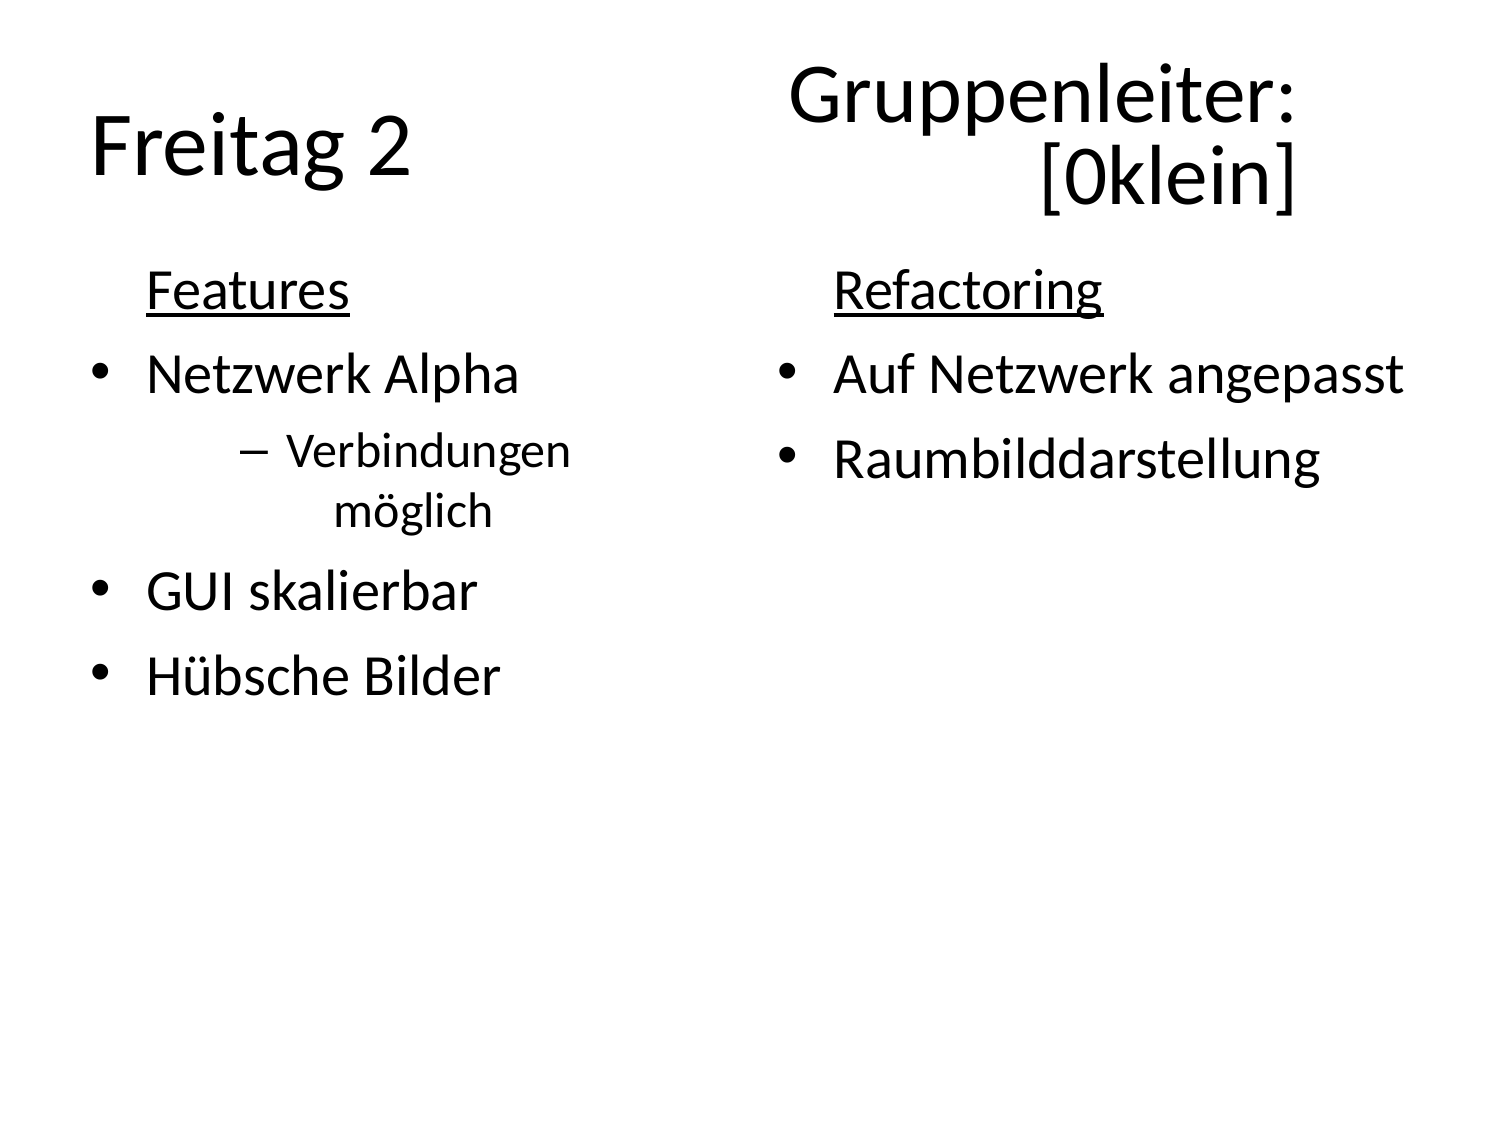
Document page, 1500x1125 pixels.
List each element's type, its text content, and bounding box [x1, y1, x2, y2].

list Features Netzwerk Alpha Verbindungen möglich GUI skalierbar Hübsche Bilder [75, 243, 738, 1005]
title Freitag 2 [75, 45, 751, 233]
text_box Gruppenleiter: [0klein] [773, 44, 1450, 233]
list Refactoring Auf Netzwerk angepasst Raumbilddarstellung [762, 243, 1477, 1005]
